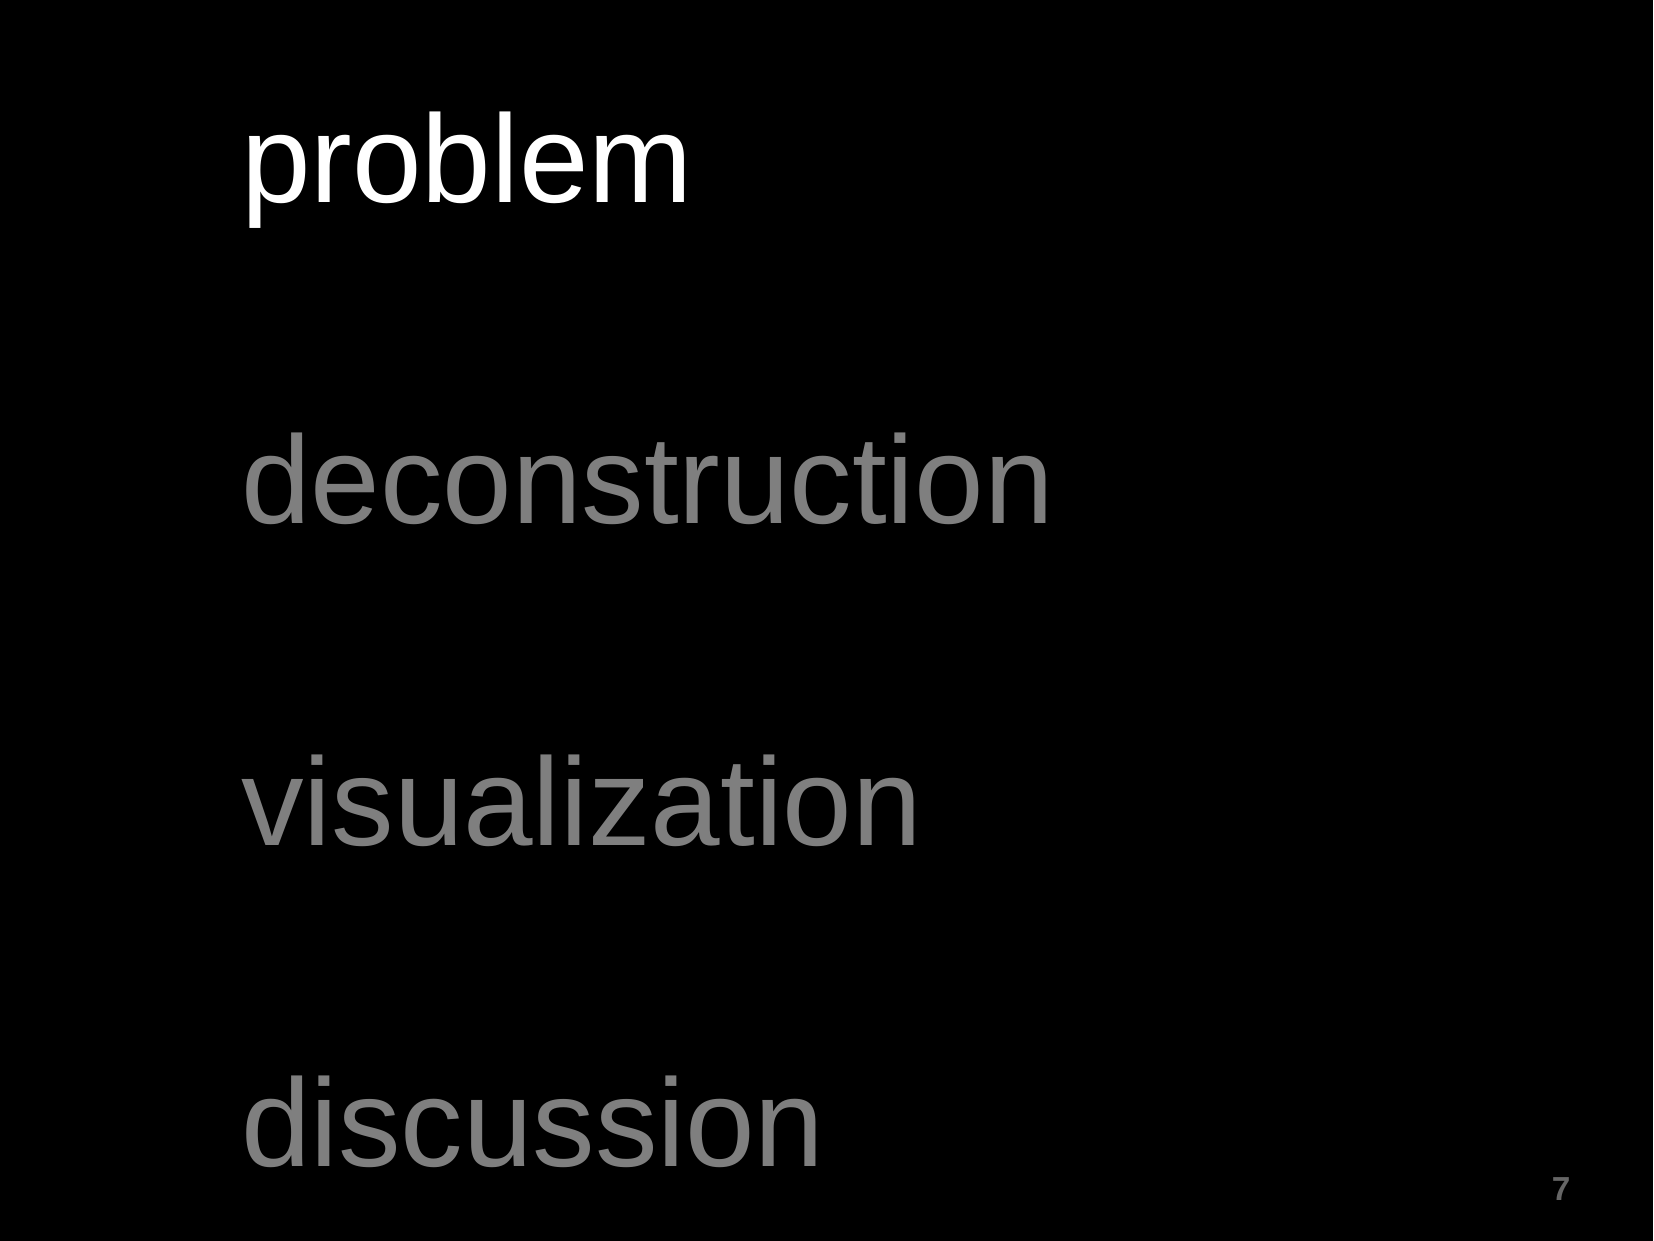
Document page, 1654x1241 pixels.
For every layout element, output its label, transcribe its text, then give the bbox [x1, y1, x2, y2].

text_box problem deconstruction visualization discussion [226, 60, 1427, 1180]
text_box [180, 375, 1156, 1201]
